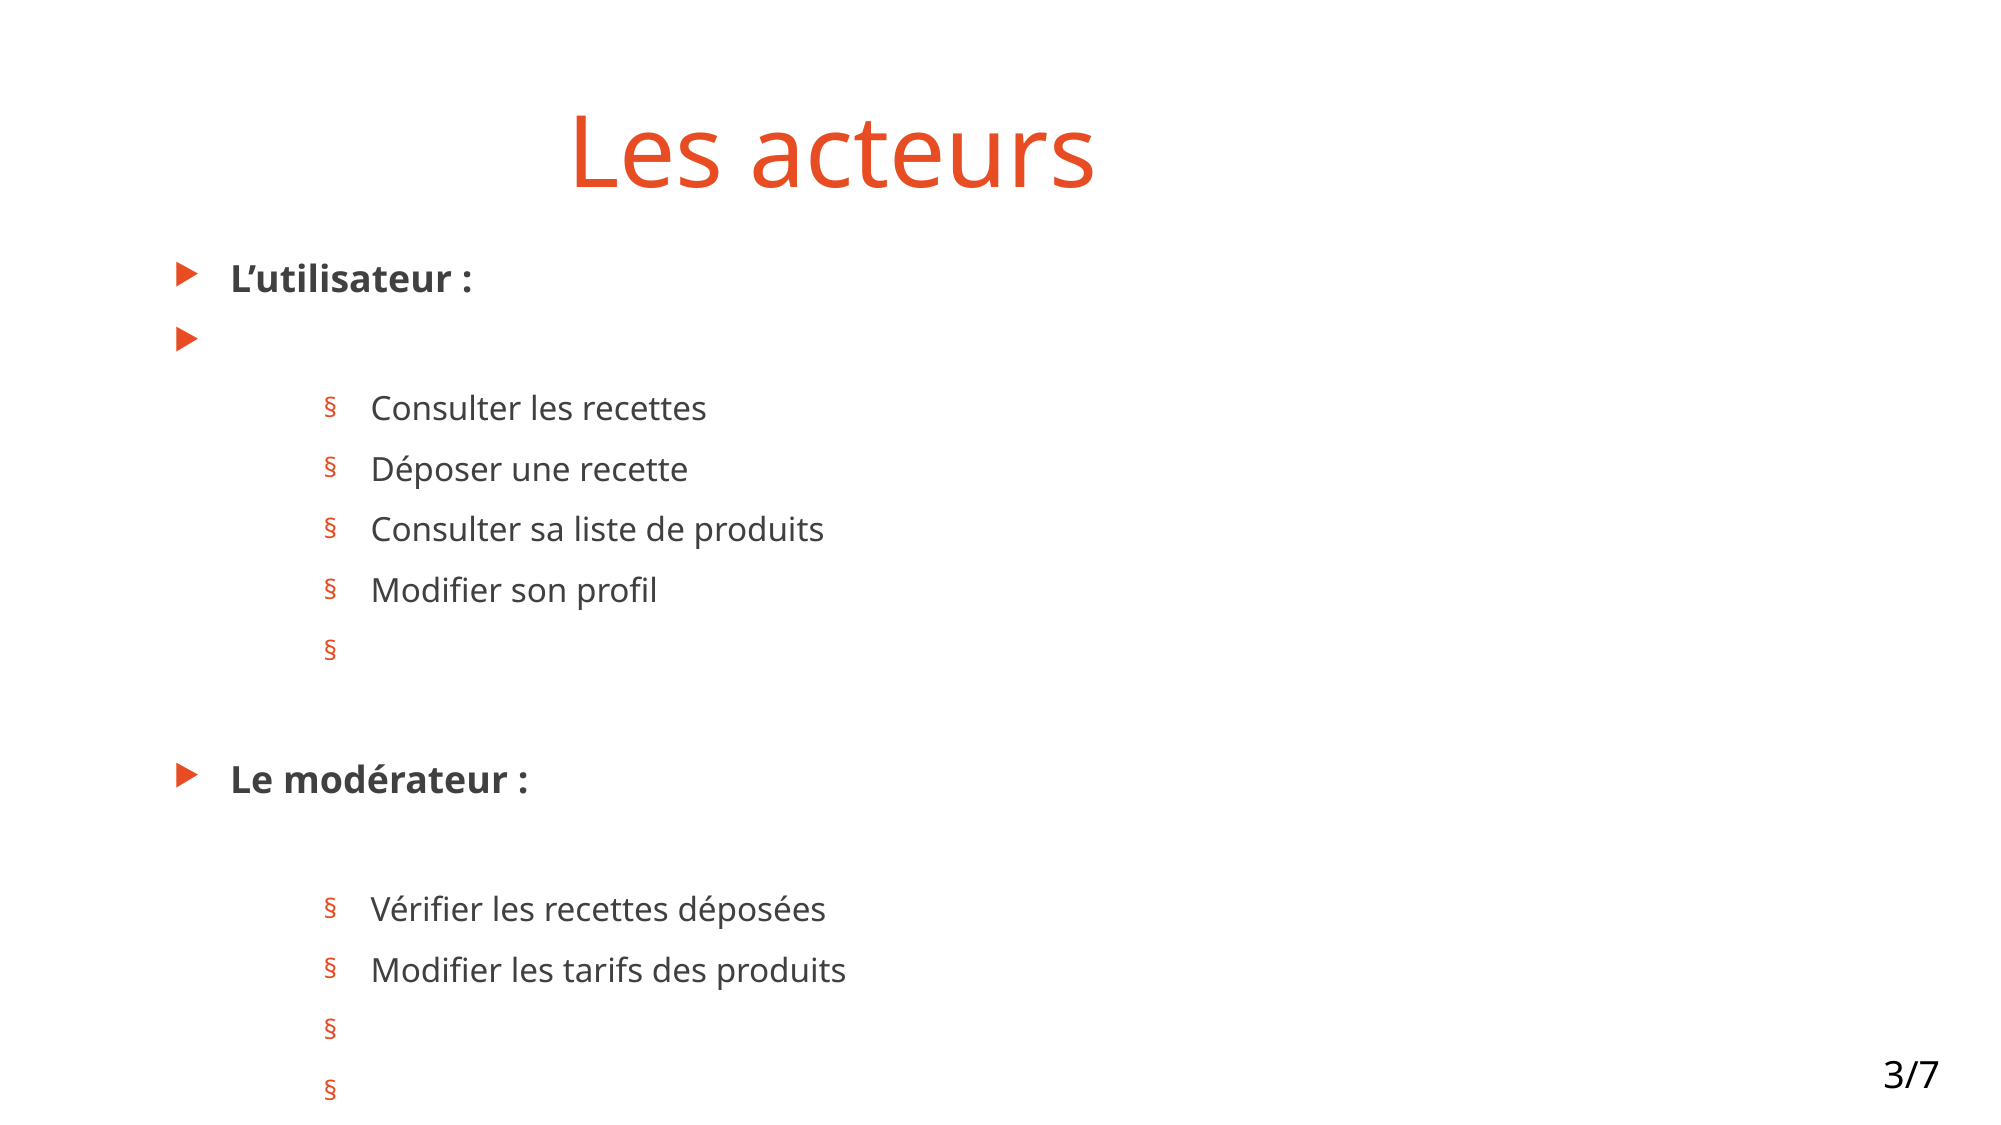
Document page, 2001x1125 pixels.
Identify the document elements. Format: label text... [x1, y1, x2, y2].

list L’utilisateur : Consulter les recettes Déposer une recette Consulter sa liste de produits Modifier son profil Le modérateur : Vérifier les recettes déposées Modifier les tarifs des produits [158, 247, 1507, 1024]
text_box Les acteurs [158, 80, 1507, 217]
text_box 3/7 [1868, 1043, 2000, 1105]
